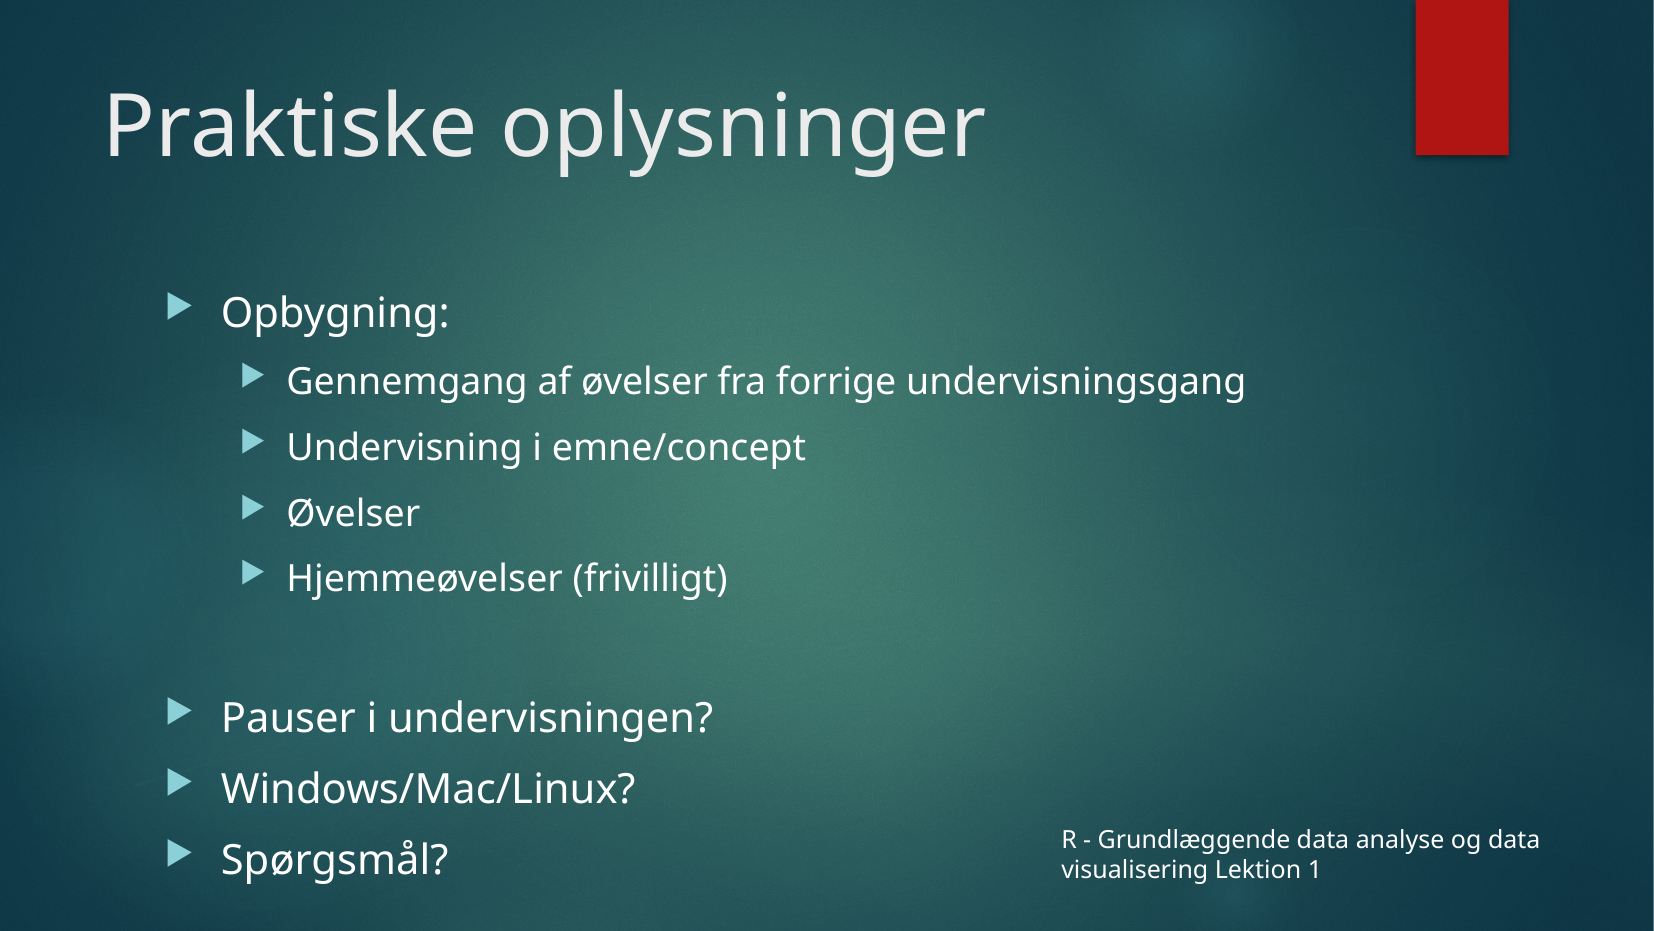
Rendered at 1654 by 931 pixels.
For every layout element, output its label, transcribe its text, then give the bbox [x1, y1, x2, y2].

text_box R - Grundlæggende data analyse og data visualisering Lektion 1 [1046, 816, 1632, 891]
picture [0, 0, 1654, 931]
title Praktiske oplysninger [87, 61, 1364, 252]
list Opbygning: Gennemgang af øvelser fra forrige undervisningsgang Undervisning i emne/concept Øvelser Hjemmeøvelser (frivilligt) Pauser i undervisningen? Windows/Mac/Linux? Spørgsmål? [149, 278, 1363, 848]
